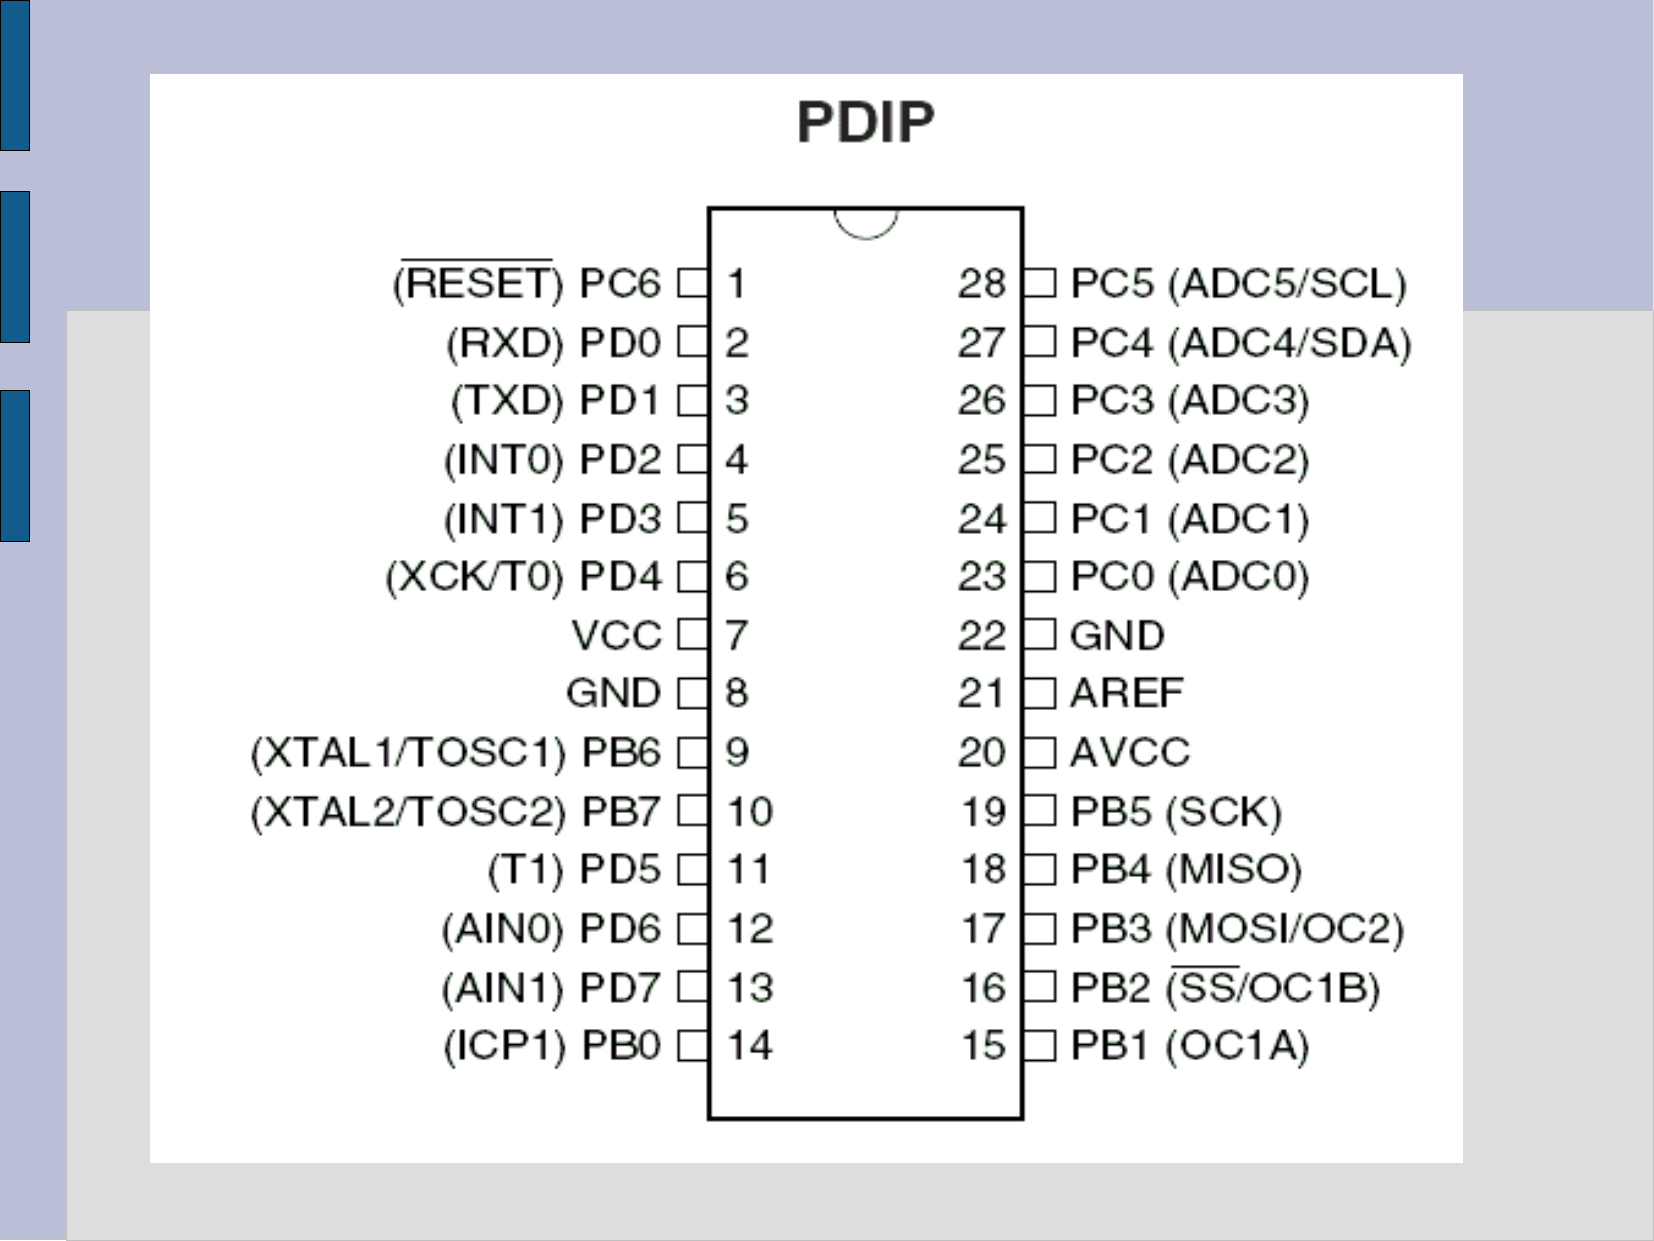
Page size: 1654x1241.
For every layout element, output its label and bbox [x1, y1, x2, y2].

picture [150, 74, 1463, 1163]
